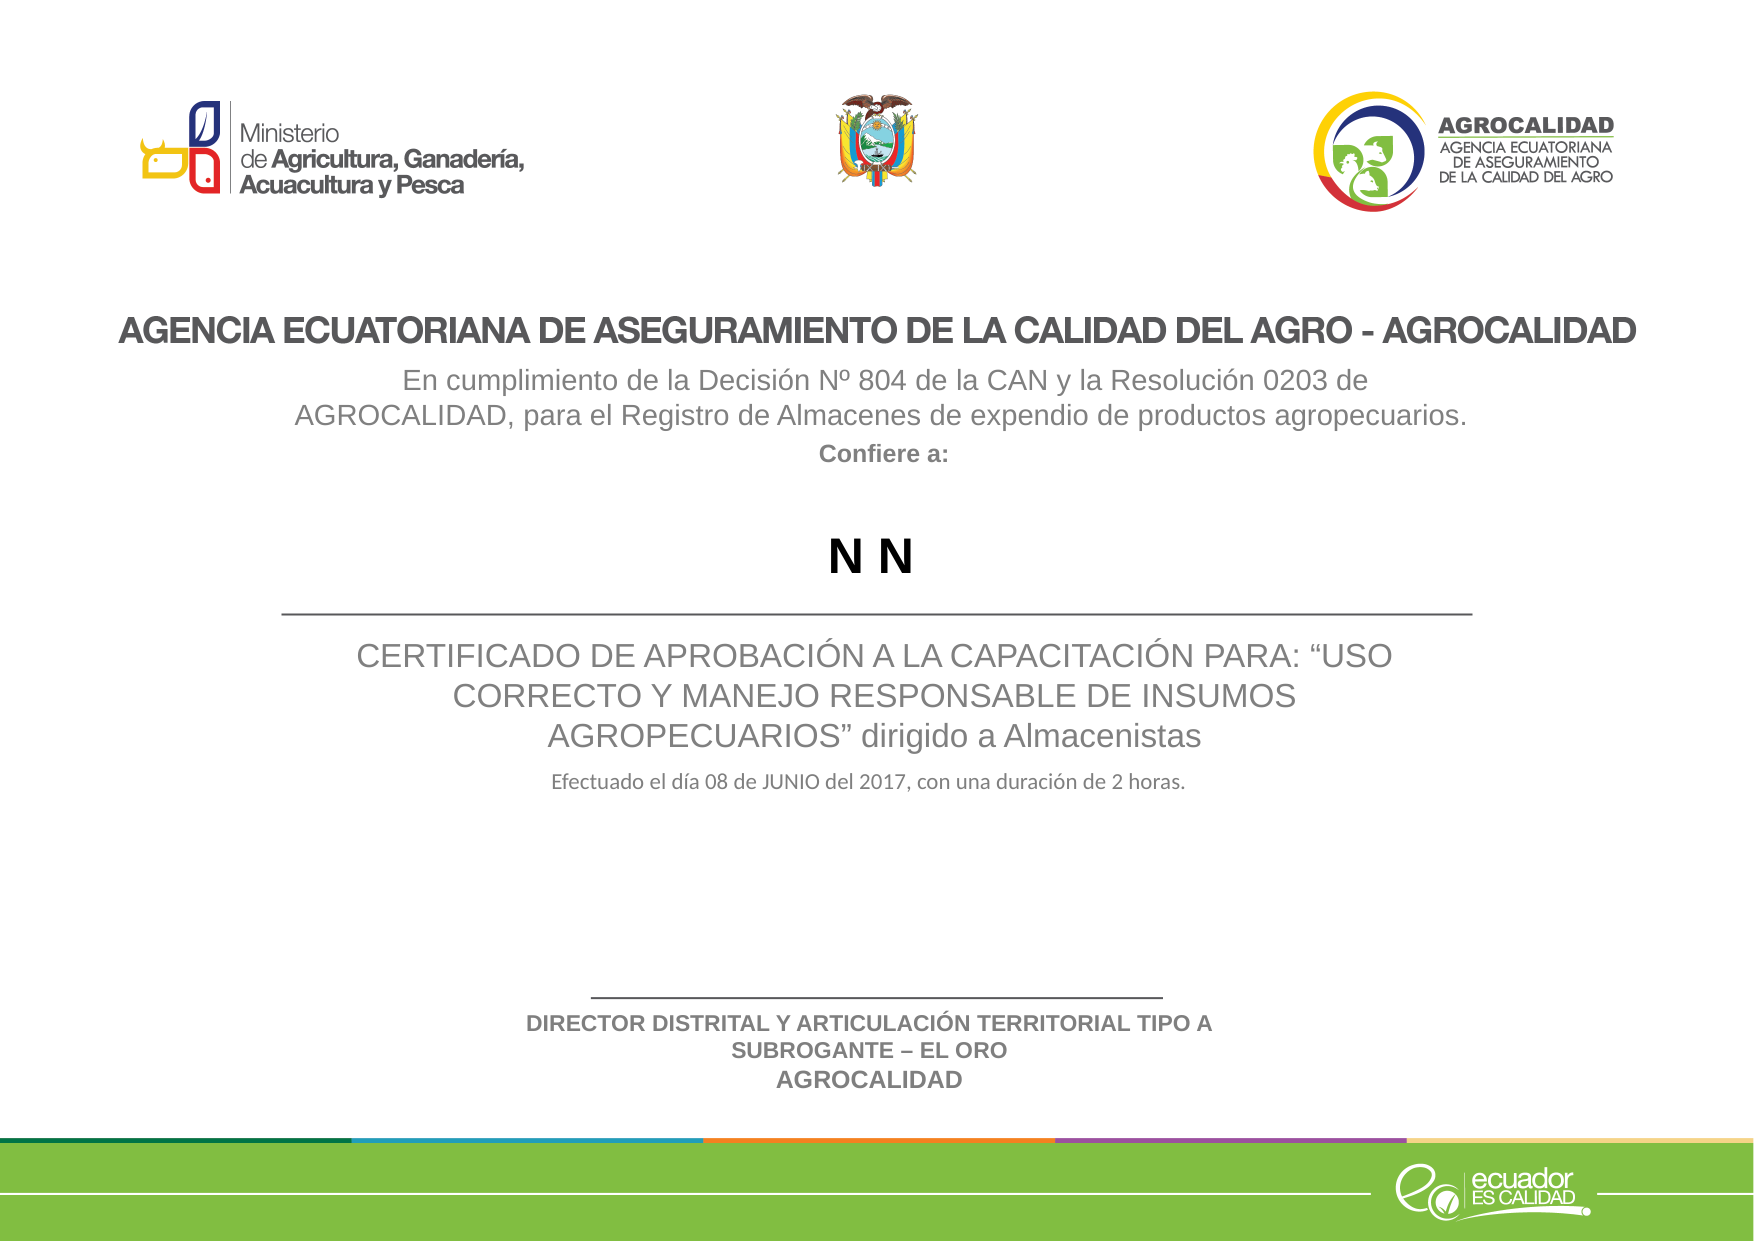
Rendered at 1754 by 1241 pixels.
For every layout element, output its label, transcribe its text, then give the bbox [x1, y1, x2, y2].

text_box Confiere a: [277, 430, 1492, 476]
picture [0, 0, 1754, 1241]
text_box En cumplimiento de la Decisión Nº 804 de la CAN y la Resolución 0203 de AGROCALIDAD, para el Registro de Almacenes de expendio de productos agropecuarios. [278, 353, 1494, 439]
text_box DIRECTOR DISTRITAL Y ARTICULACIÓN TERRITORIAL TIPO A SUBROGANTE – EL ORO AGROCALIDAD [505, 1000, 1234, 1129]
text_box CERTIFICADO DE APROBACIÓN A LA CAPACITACIÓN PARA: “USO CORRECTO Y MANEJO RESPONSABLE DE INSUMOS AGROPECUARIOS” dirigido a Almacenistas [331, 627, 1420, 762]
text_box N N [456, 516, 1299, 592]
text_box Efectuado el día 08 de JUNIO del 2017, con una duración de 2 horas. [505, 759, 1234, 802]
